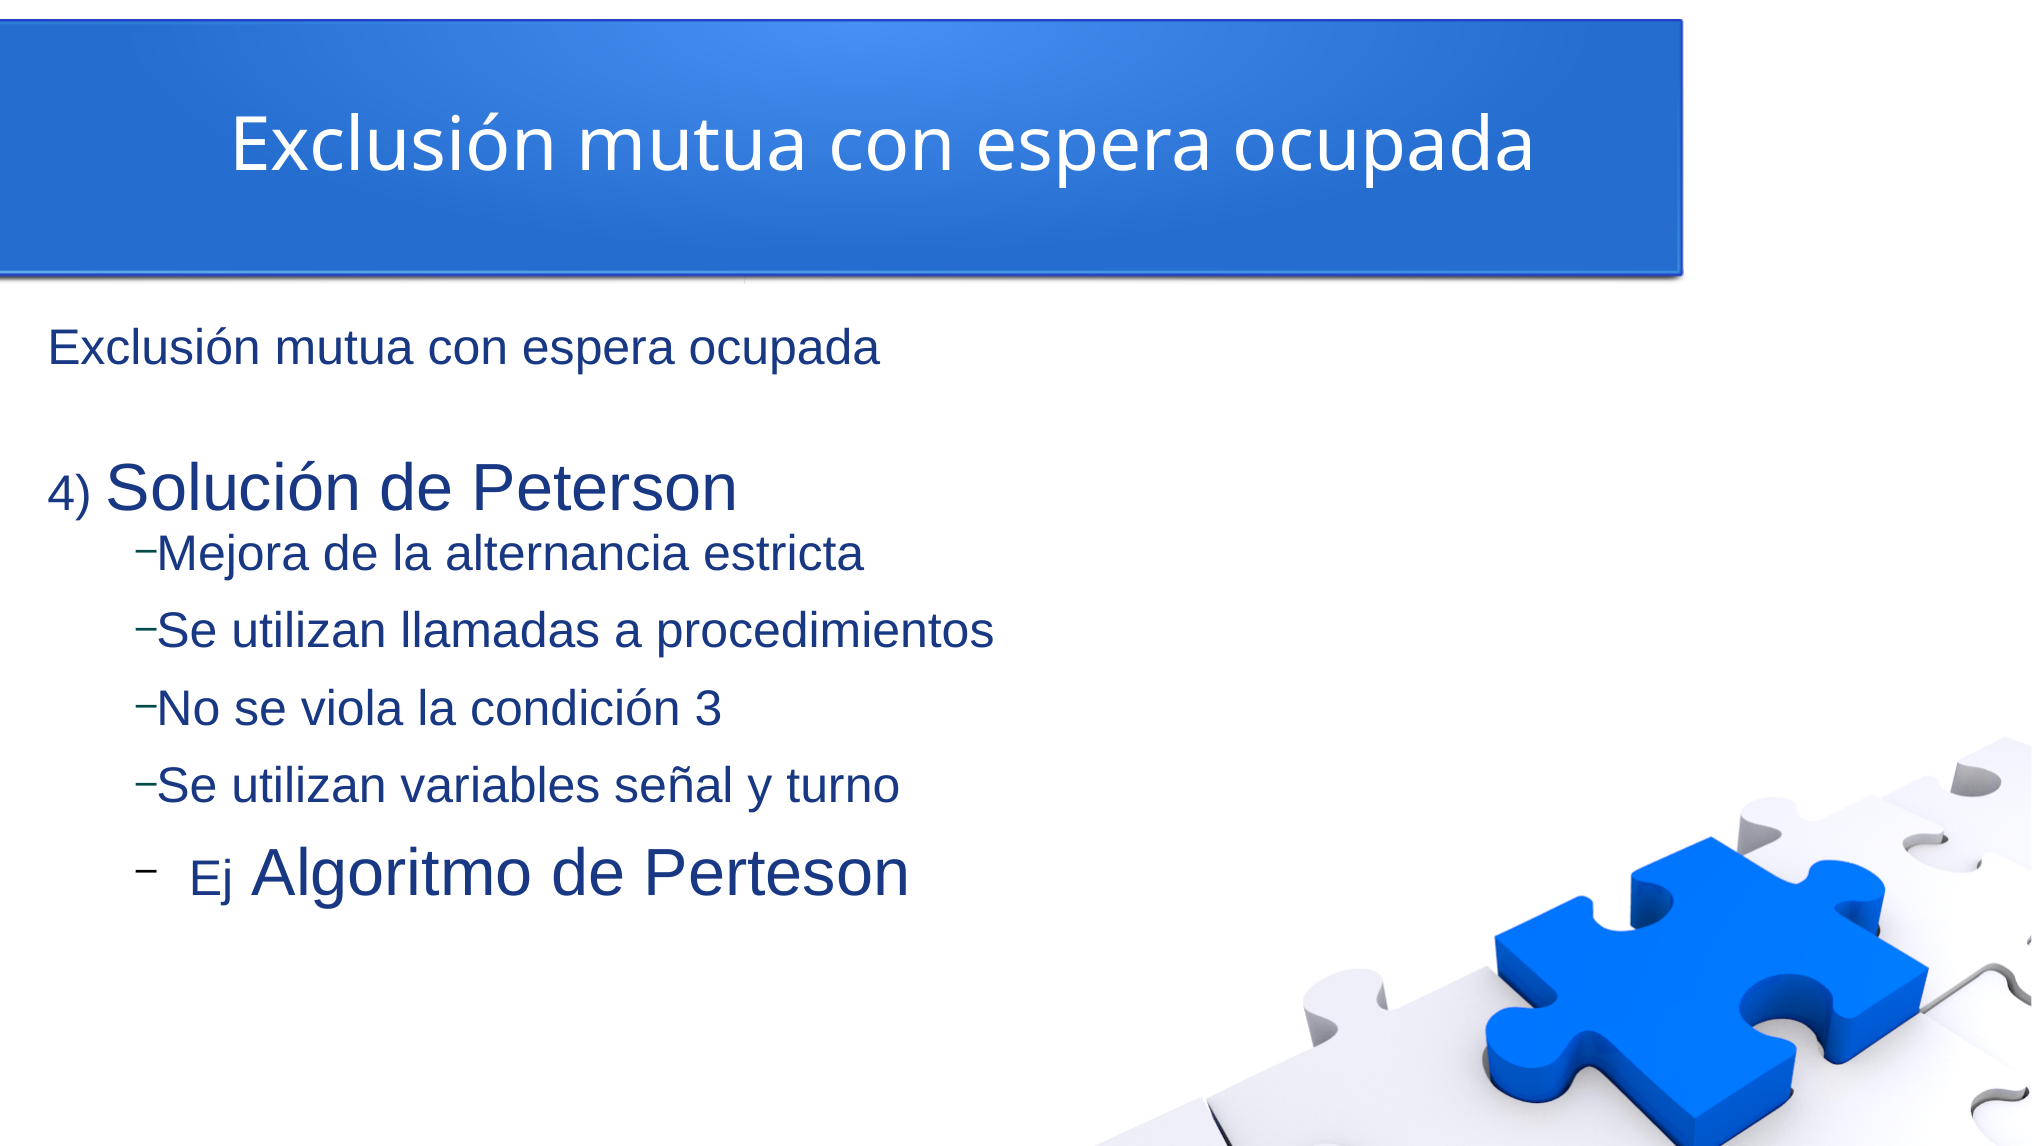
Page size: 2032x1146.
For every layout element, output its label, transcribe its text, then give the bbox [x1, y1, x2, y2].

title Exclusión mutua con espera ocupada [101, 45, 1666, 237]
list Exclusión mutua con espera ocupada 4) Solución de Peterson Mejora de la alternancia estricta Se utilizan llamadas a procedimientos No se viola la condición 3 Se utilizan variables señal y turno Ej Algoritmo de Perteson [47, 318, 1678, 1016]
picture [1071, 605, 2032, 1146]
picture [0, 19, 1689, 284]
